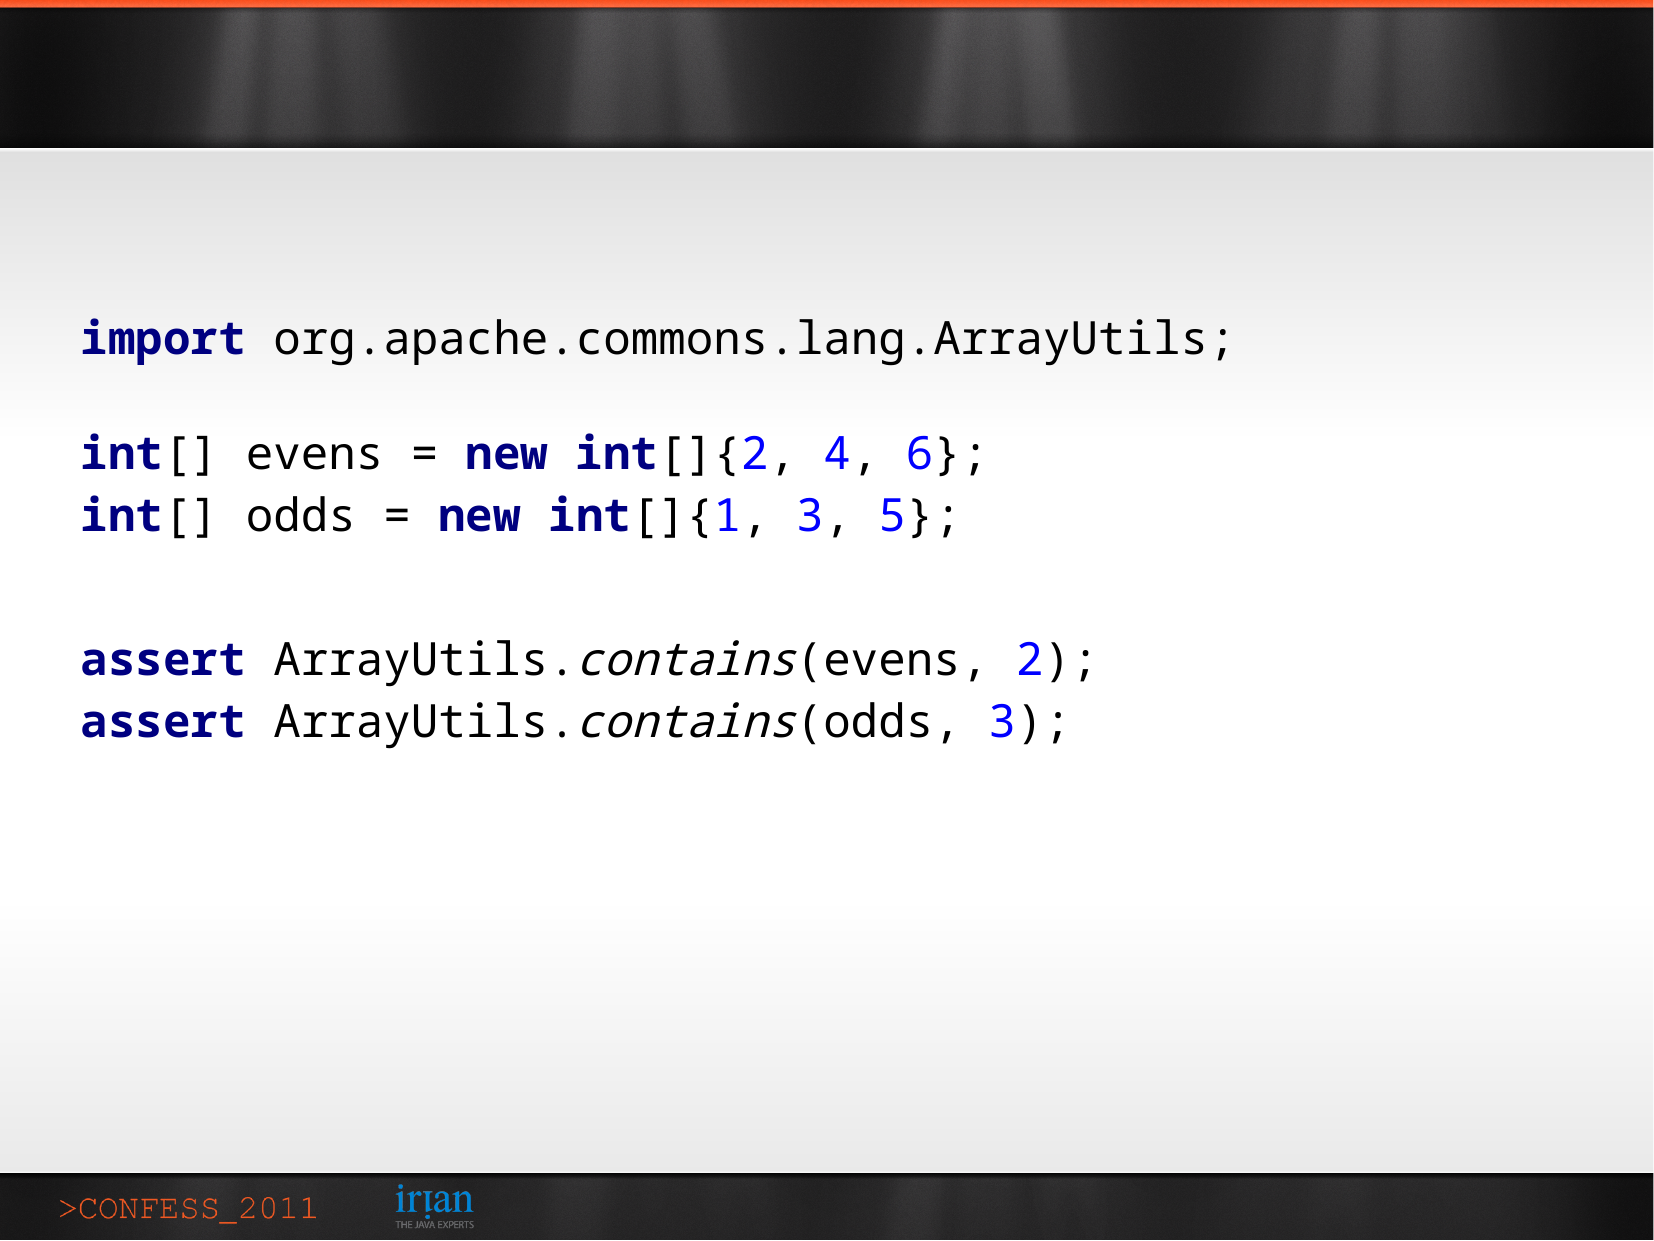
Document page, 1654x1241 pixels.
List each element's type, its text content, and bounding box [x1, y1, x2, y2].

picture [0, 0, 1654, 1240]
subtitle import org.apache.commons.lang.ArrayUtils; int[] evens = new int[]{2, 4, 6}; int[] odds = new int[]{1, 3, 5}; assert ArrayUtils.contains(evens, 2); assert ArrayUtils.contains(odds, 3); [80, 305, 1654, 1125]
